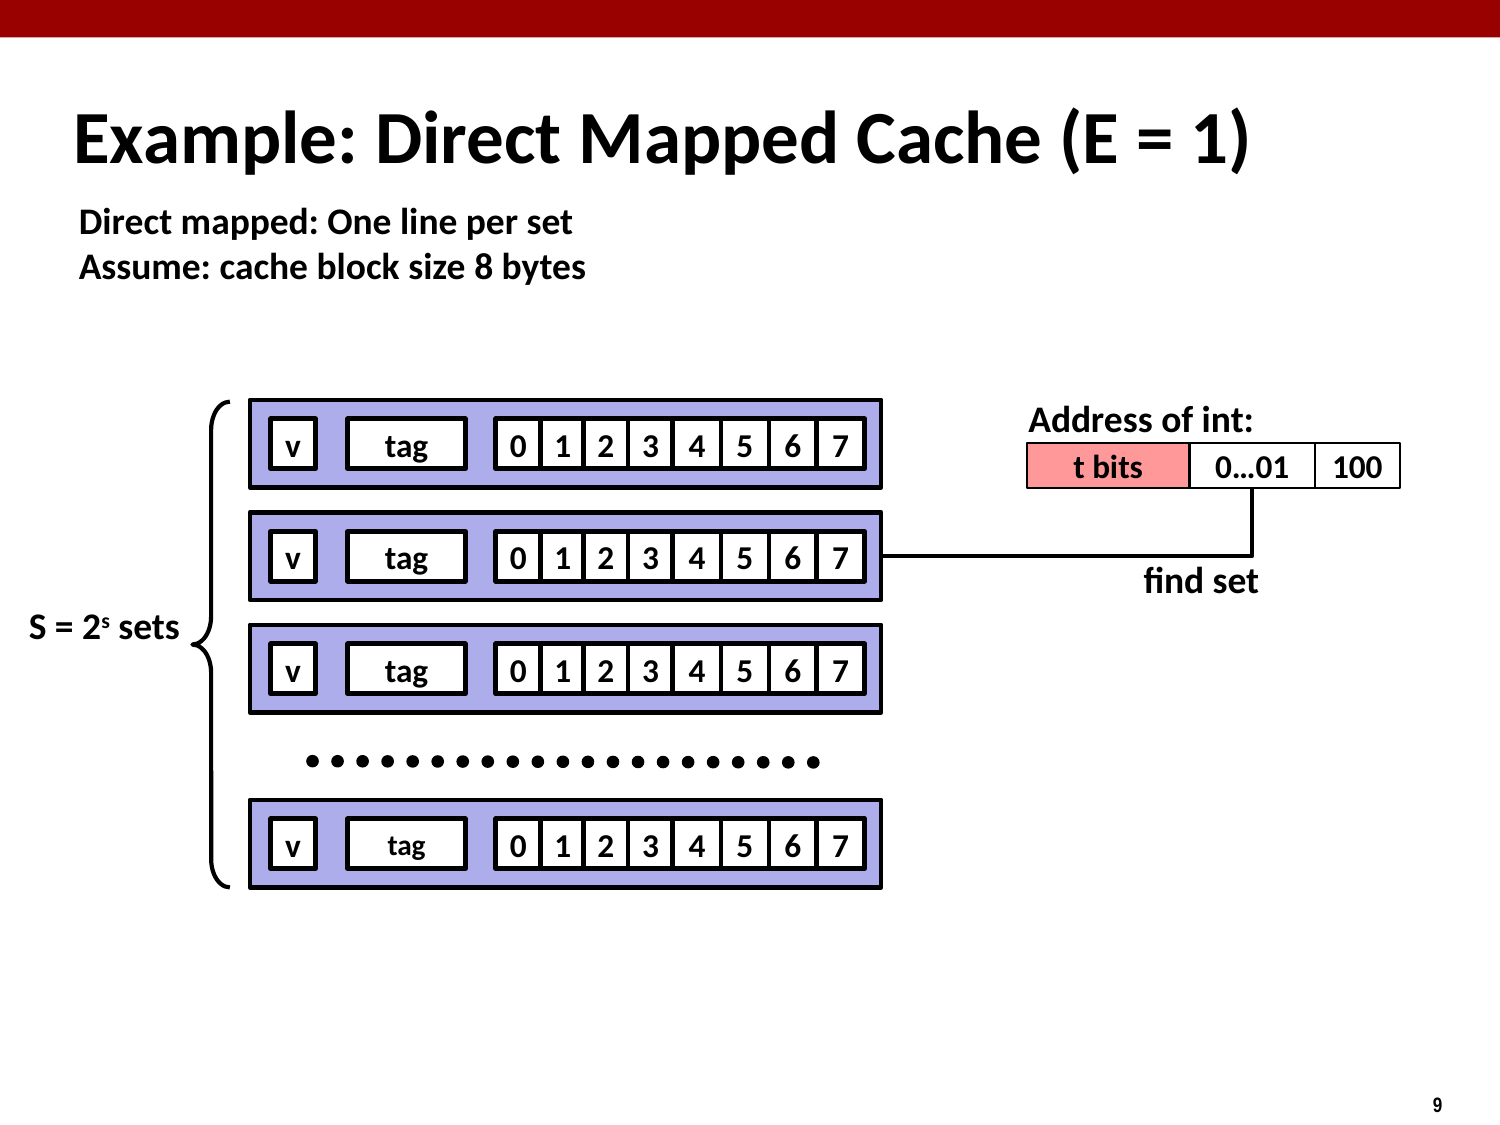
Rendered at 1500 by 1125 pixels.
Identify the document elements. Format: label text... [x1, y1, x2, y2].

text_box t bits [1027, 448, 1189, 488]
text_box 3 [628, 643, 672, 694]
text_box 0…01 [1189, 443, 1314, 488]
text_box [249, 624, 882, 713]
text_box 5 [721, 531, 769, 582]
text_box 2 [583, 643, 628, 694]
text_box 7 [817, 531, 865, 582]
text_box 0 [495, 643, 540, 694]
text_box 6 [769, 818, 817, 869]
text_box 1 [540, 643, 583, 694]
text_box 7 [817, 643, 865, 694]
text_box v [270, 531, 316, 582]
text_box 4 [672, 531, 721, 582]
text_box find set [1128, 548, 1275, 609]
text_box tag [347, 643, 466, 694]
text_box 2 [583, 818, 628, 869]
text_box 4 [672, 818, 721, 869]
text_box v [270, 818, 316, 869]
text_box tag [347, 531, 466, 582]
title Example: Direct Mapped Cache (E = 1) [58, 71, 1304, 197]
text_box 1 [540, 818, 583, 869]
text_box 5 [721, 418, 769, 469]
text_box [249, 799, 882, 888]
text_box 5 [721, 643, 769, 694]
text_box 7 [817, 418, 865, 469]
text_box 2 [583, 531, 628, 582]
text_box 6 [769, 643, 817, 694]
text_box 3 [628, 531, 672, 582]
text_box 0 [495, 818, 540, 869]
text_box tag [347, 418, 466, 469]
text_box S = 2s sets [14, 594, 196, 655]
text_box v [270, 418, 316, 469]
text_box 1 [540, 418, 583, 469]
text_box 6 [769, 531, 817, 582]
text_box 0 [495, 531, 540, 582]
text_box 7 [817, 818, 865, 869]
text_box 2 [583, 418, 628, 469]
text_box 4 [672, 643, 721, 694]
text_box [249, 512, 882, 600]
text_box 3 [628, 418, 672, 469]
text_box Address of int: [1013, 387, 1270, 448]
text_box [249, 399, 882, 488]
text_box v [270, 643, 316, 694]
text_box 3 [628, 818, 672, 869]
text_box 1 [540, 531, 583, 582]
text_box 5 [721, 818, 769, 869]
text_box 0 [495, 418, 540, 469]
text_box 6 [769, 418, 817, 469]
text_box 4 [672, 418, 721, 469]
text_box 100 [1314, 443, 1400, 488]
text_box Direct mapped: One line per set Assume: cache block size 8 bytes [64, 189, 602, 295]
text_box tag [347, 818, 466, 869]
